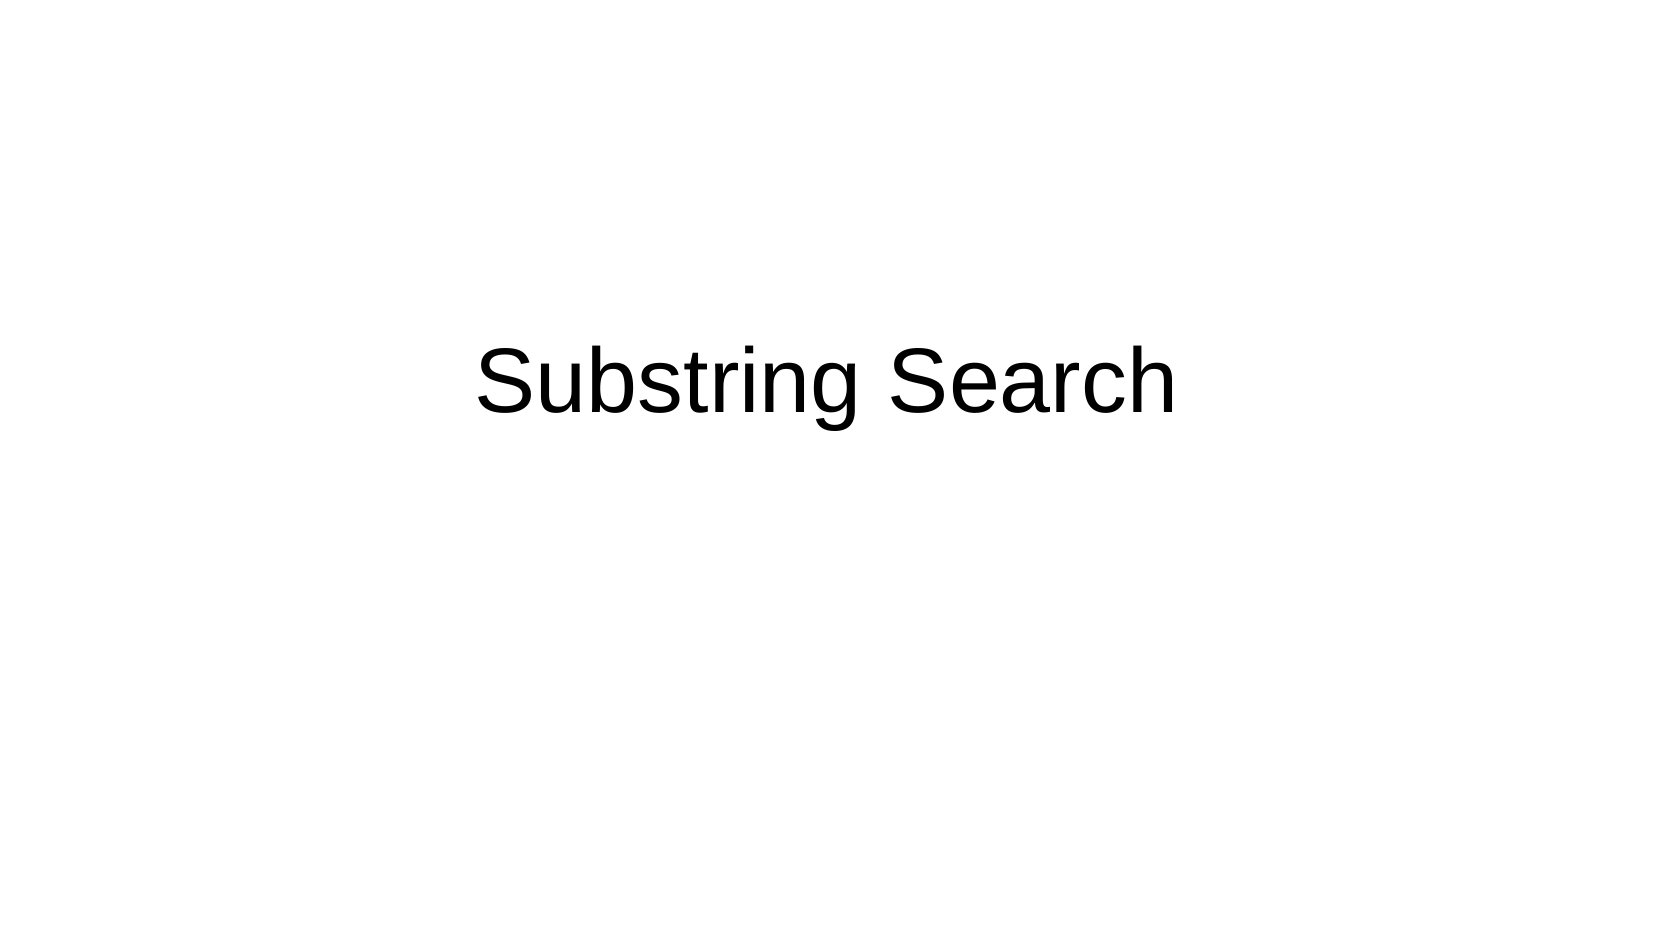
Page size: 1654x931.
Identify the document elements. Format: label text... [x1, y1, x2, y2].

title Substring Search [82, 12, 1571, 751]
